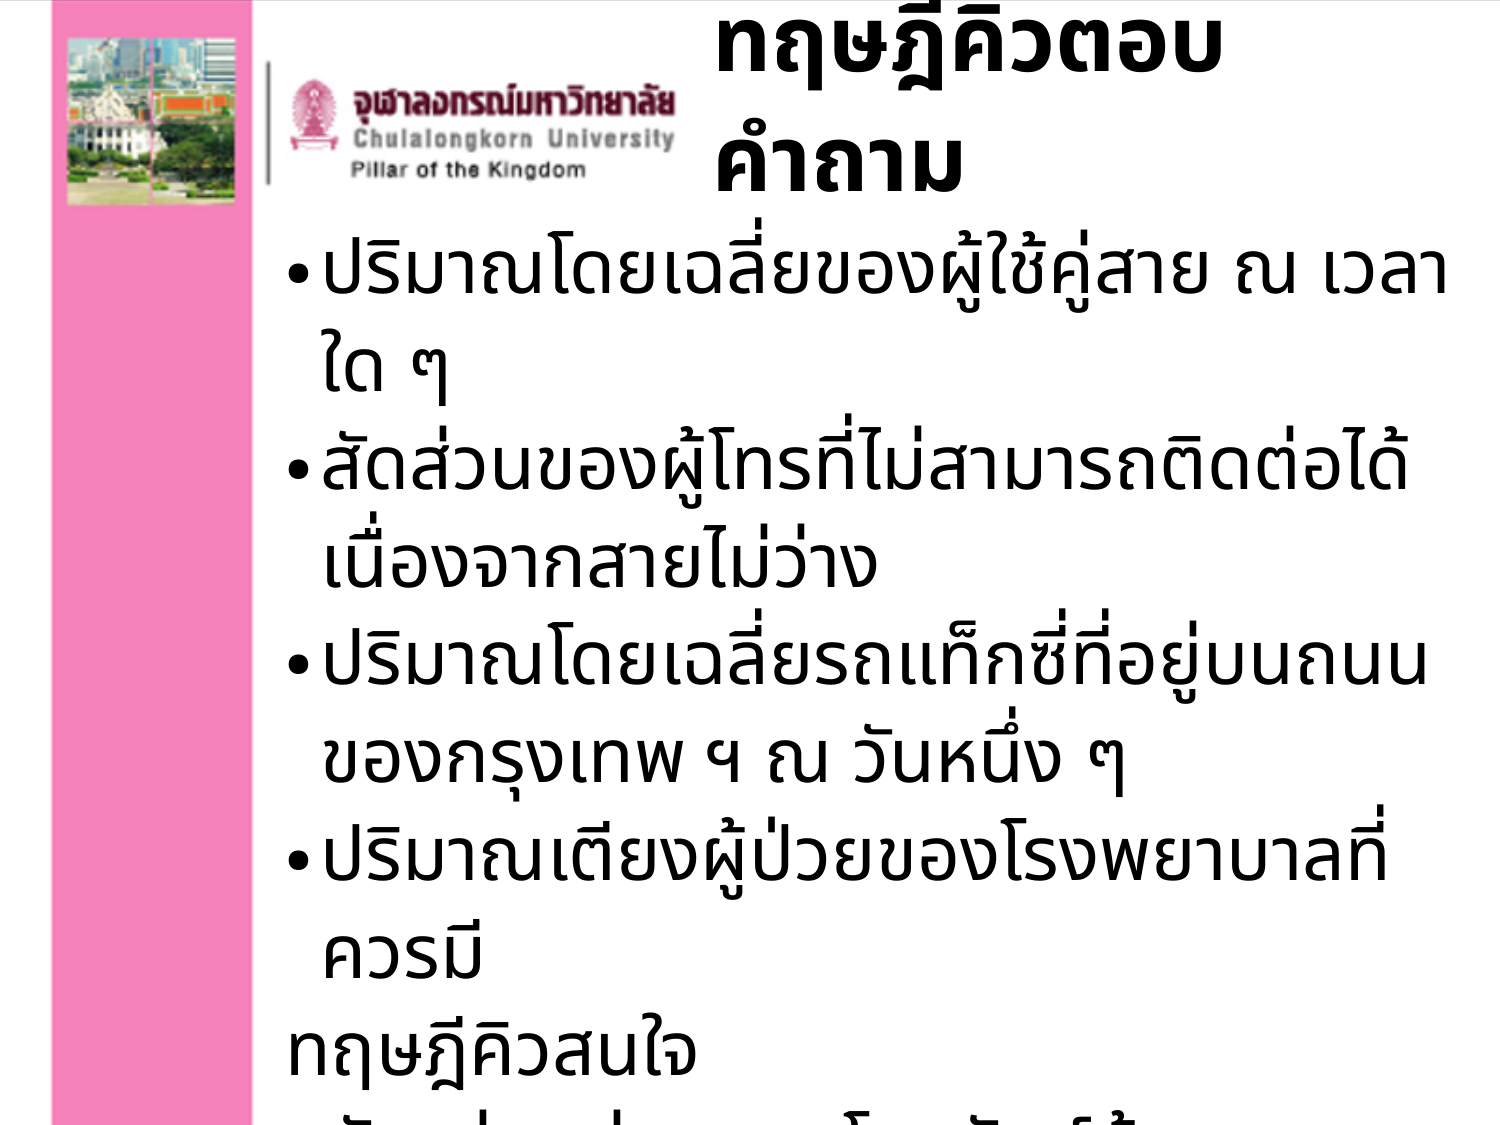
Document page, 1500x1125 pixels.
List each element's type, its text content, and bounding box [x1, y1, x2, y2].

picture [0, 0, 1500, 1125]
title ทฤษฎีคิวตอบคำถาม [712, 41, 1426, 177]
text_box ปริมาณโดยเฉลี่ยของผู้ใช้คู่สาย ณ เวลาใด ๆ สัดส่วนของผู้โทรที่ไม่สามารถติดต่อได้เนื่องจากสายไม่ว่าง ปริมาณโดยเฉลี่ยรถแท็กซี่ที่อยู่บนถนนของกรุงเทพ ฯ ณ วันหนึ่ง ๆ ปริมาณเตียงผู้ป่วยของโรงพยาบาลที่ควรมี ทฤษฎีคิวสนใจ ตัวอย่างเช่น ระบบโทรศัพท์บ้าน เป็นระบบที่เชื่อมโยงการสื่อสารระหว่างลูกค้าต่างสถานที่ เป็นระบบที่ใช้การเชื่อมต่อร่วมกันของคนในสังคม [270, 219, 1484, 978]
